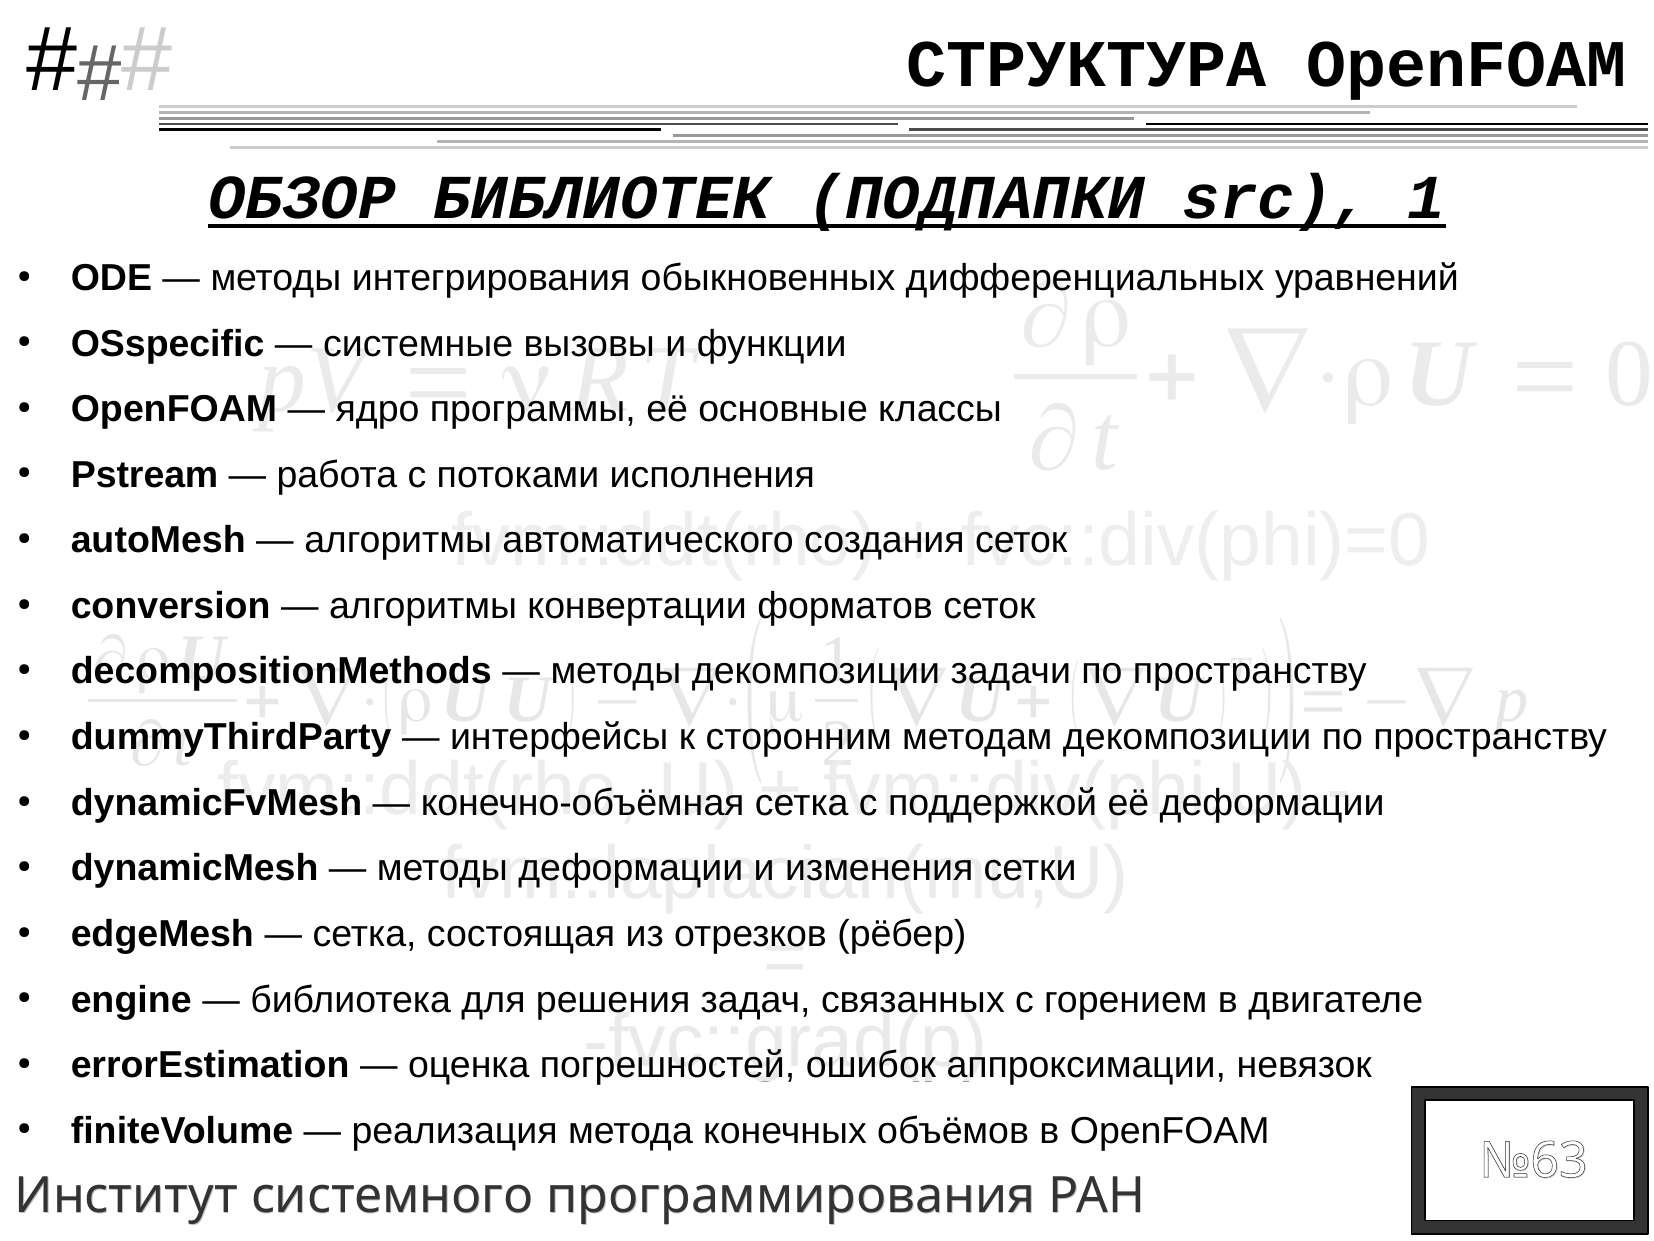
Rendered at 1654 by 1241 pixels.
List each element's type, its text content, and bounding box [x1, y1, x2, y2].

list ODE — методы интегрирования обыкновенных дифференциальных уравнений OSspecific — системные вызовы и функции OpenFOAM — ядро программы, её основные классы Pstream — работа с потоками исполнения autoMesh — алгоритмы автоматического создания сеток conversion — алгоритмы конвертации форматов сеток decompositionMethods — методы декомпозиции задачи по пространству dummyThirdParty — интерфейсы к сторонним методам декомпозиции по пространству dynamicFvMesh — конечно-объёмная сетка с поддержкой её деформации dynamicMesh — методы деформации и изменения сетки edgeMesh — сетка, состоящая из отрезков (рёбер) engine — библиотека для решения задач, связанных с горением в двигателе errorEstimation — оценка погрешностей, ошибок аппроксимации, невязок finiteVolume — реализация метода конечных объёмов в OpenFOAM [0, 256, 1654, 1152]
title ОБЗОР БИБЛИОТЕК (ПОДПАПКИ src), 1 [0, 147, 1654, 256]
